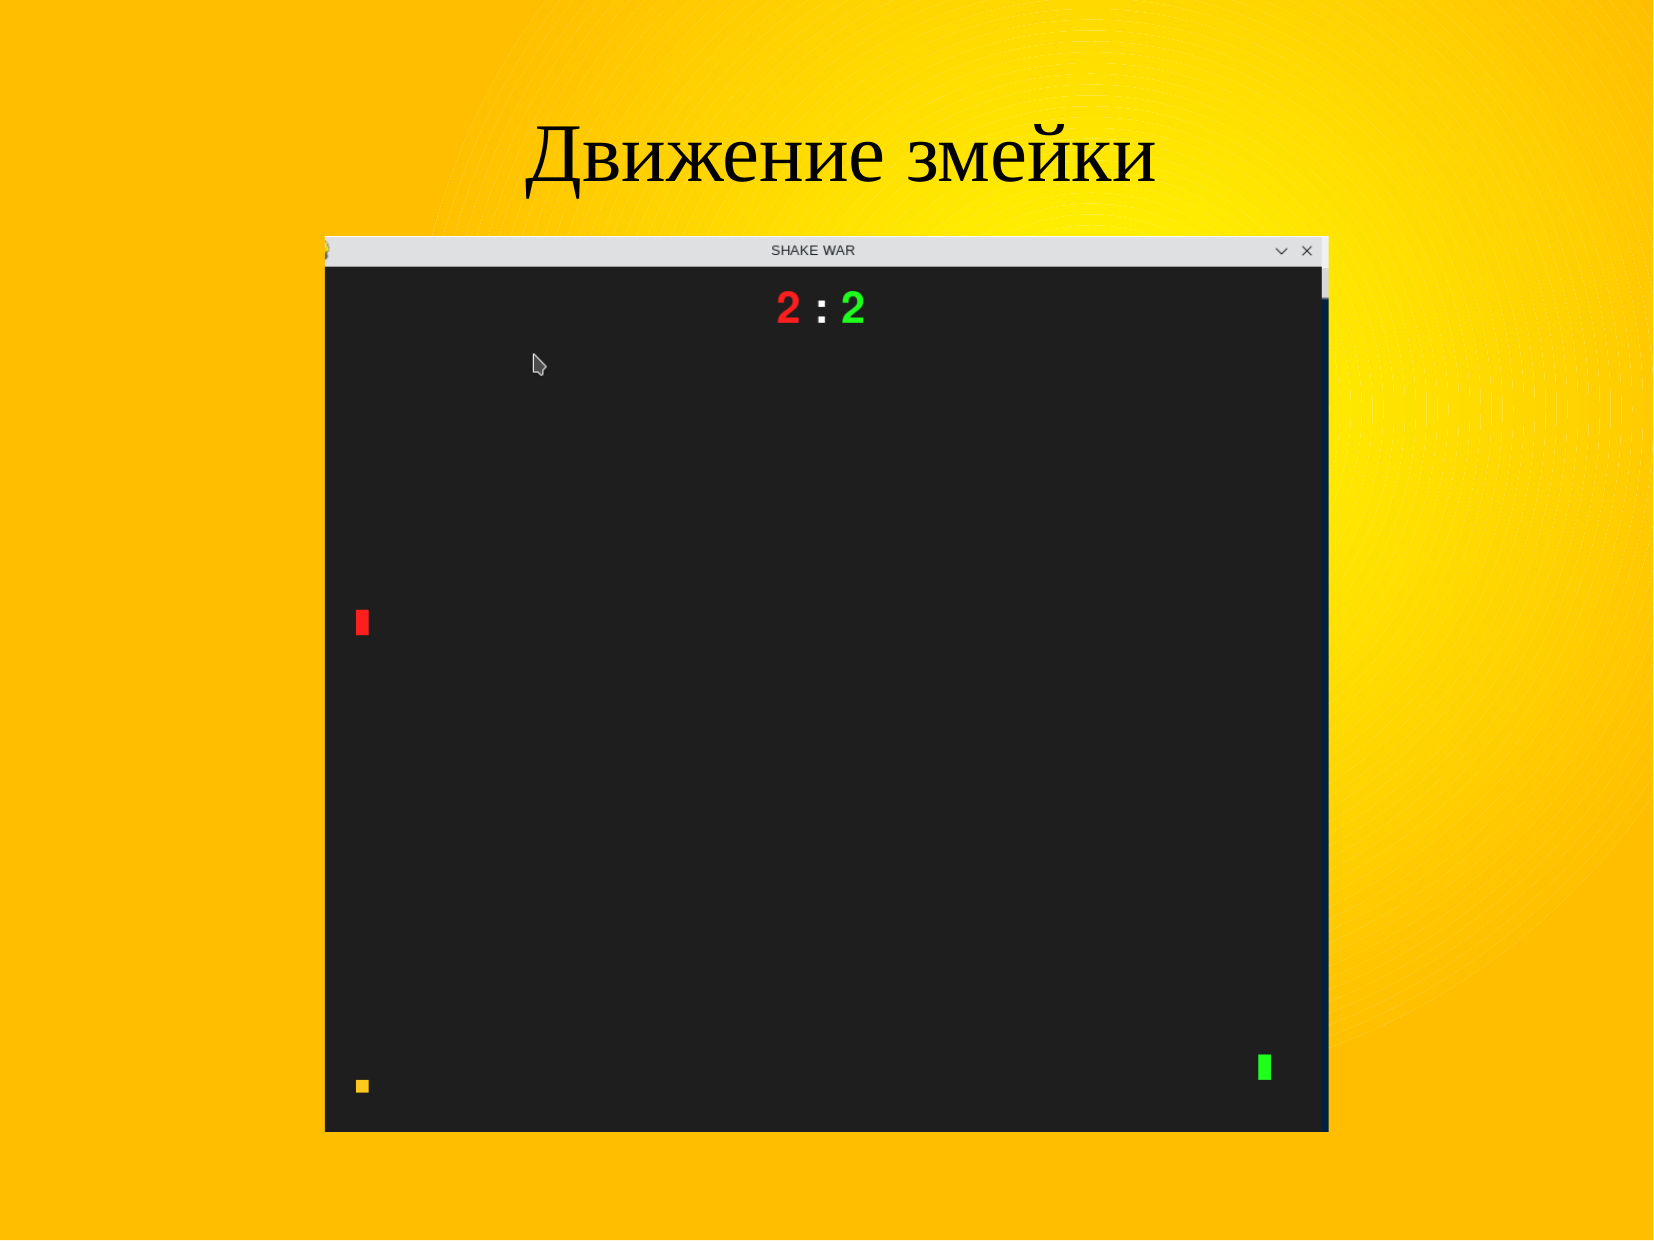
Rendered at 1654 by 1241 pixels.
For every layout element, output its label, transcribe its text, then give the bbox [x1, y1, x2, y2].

title Движение змейки [82, 49, 1571, 257]
picture [324, 236, 1329, 1132]
